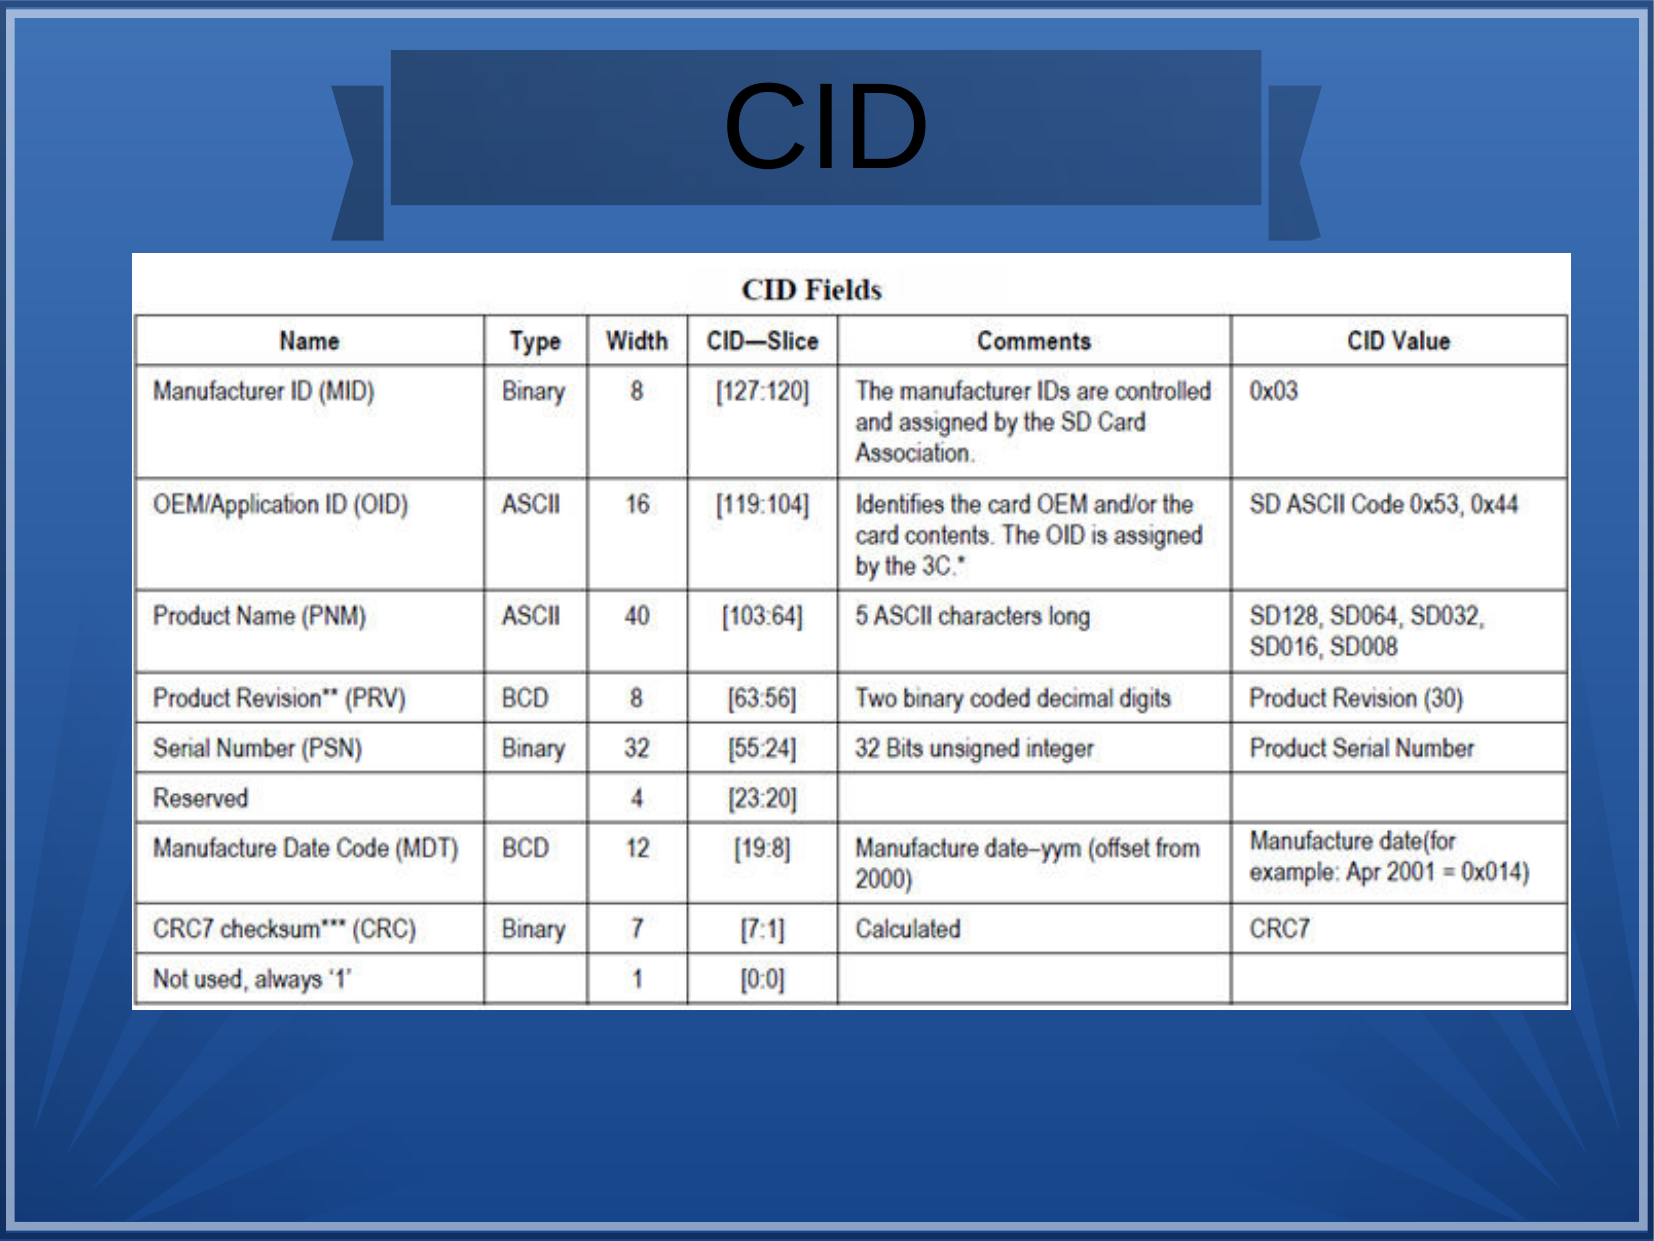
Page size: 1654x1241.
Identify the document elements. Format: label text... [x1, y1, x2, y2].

picture [132, 253, 1571, 1010]
title CID [389, 47, 1264, 205]
